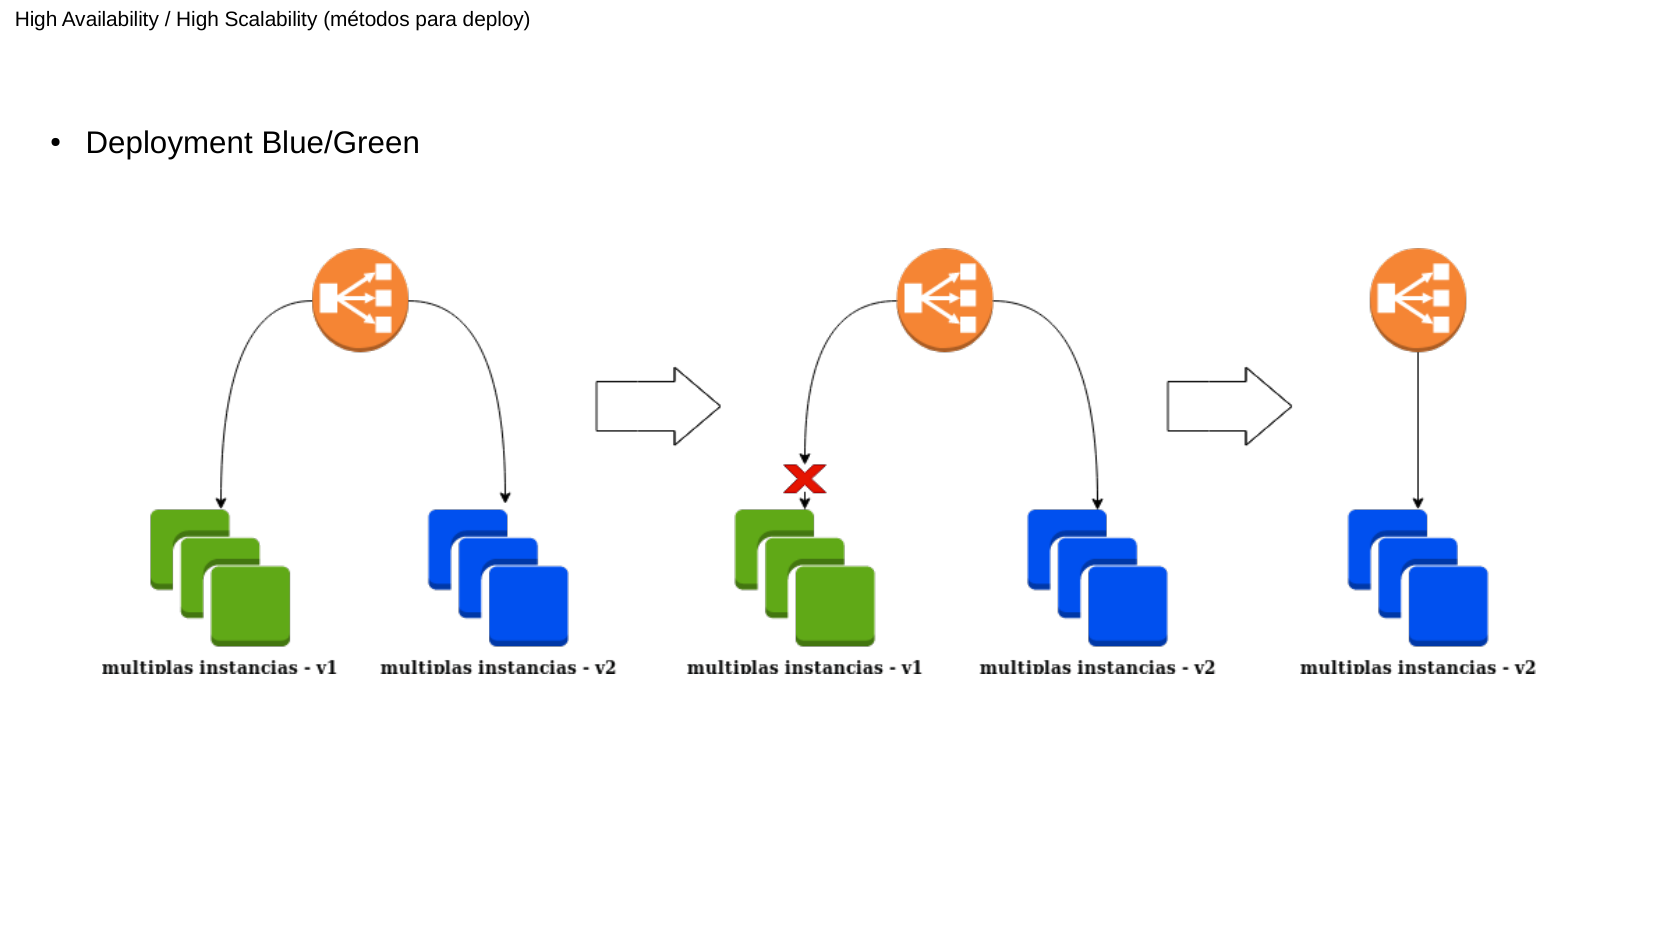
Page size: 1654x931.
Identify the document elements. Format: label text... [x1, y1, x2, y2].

picture [102, 247, 1536, 674]
text_box Deployment Blue/Green [35, 118, 473, 176]
text_box High Availability / High Scalability (métodos para deploy) [0, 0, 546, 39]
